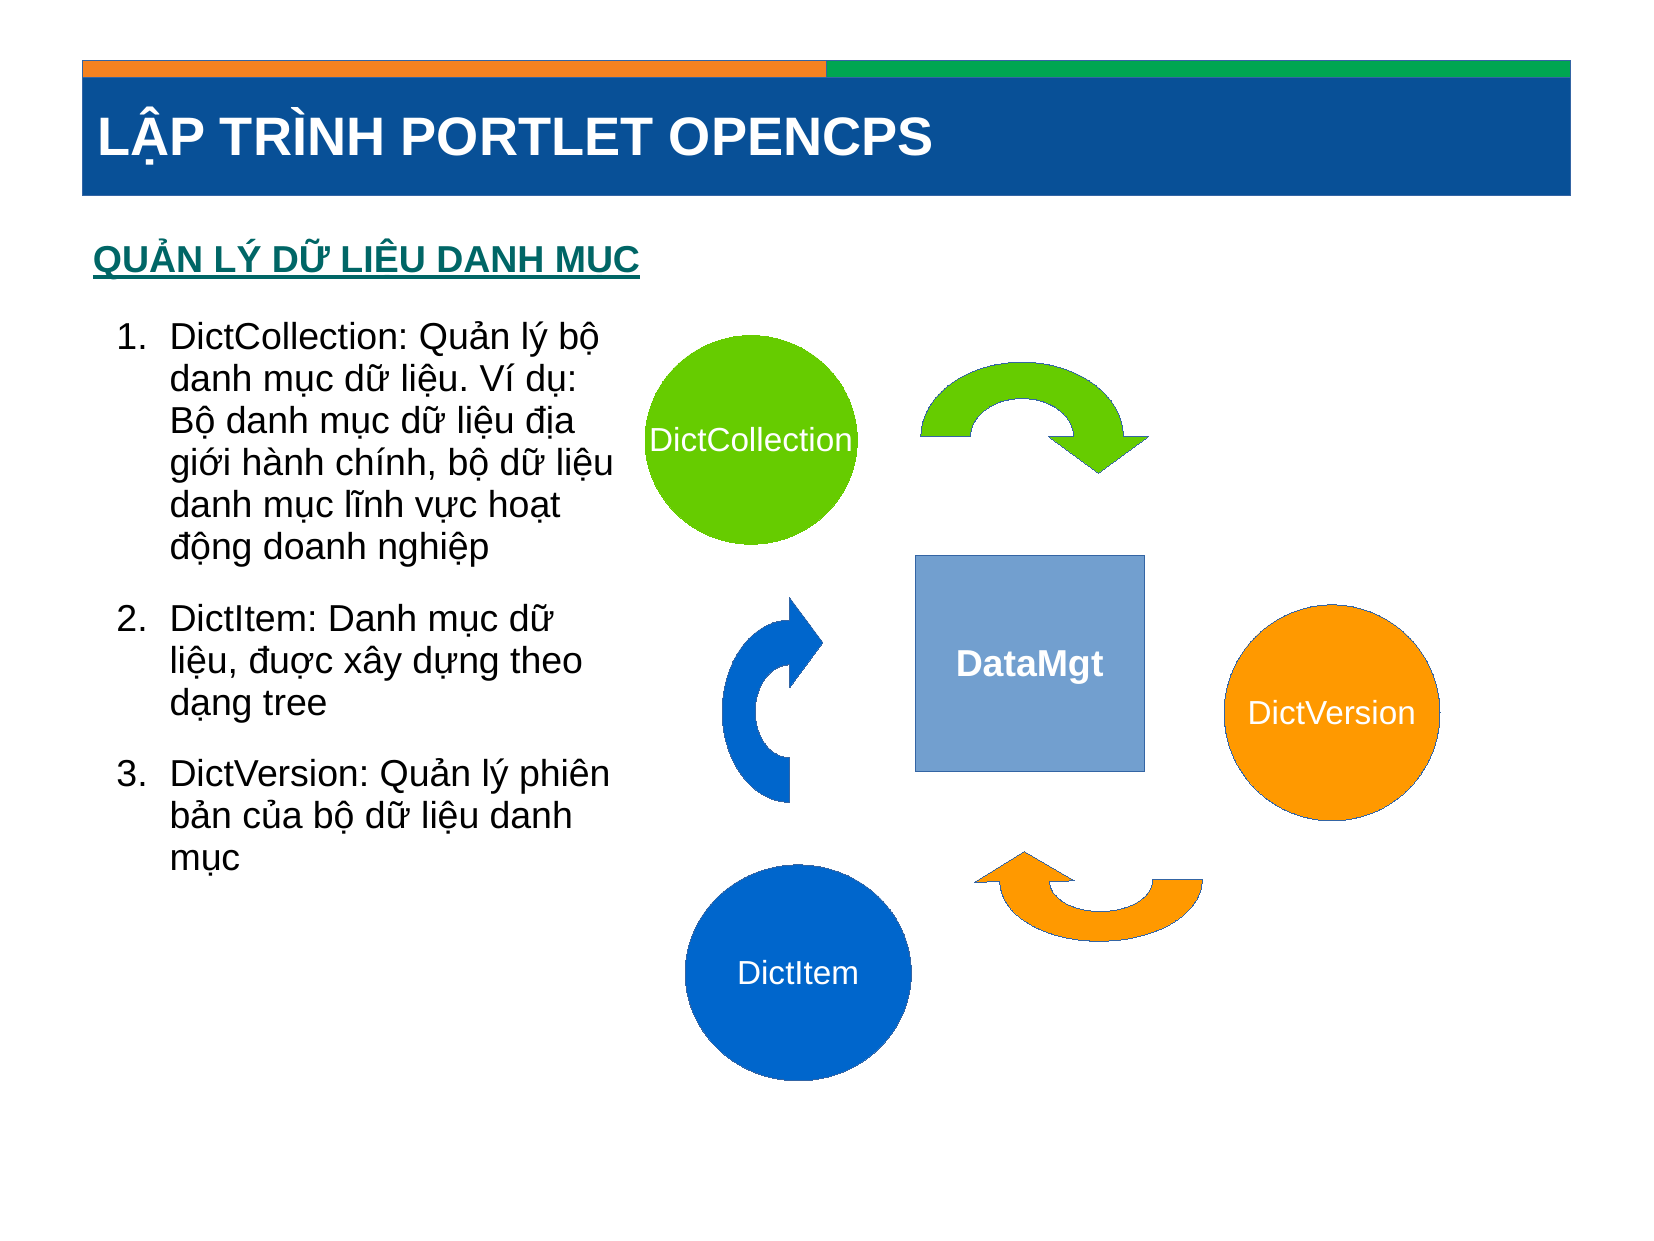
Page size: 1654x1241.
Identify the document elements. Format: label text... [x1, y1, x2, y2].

text_box DictCollection [645, 335, 858, 545]
text_box LẬP TRÌNH PORTLET OPENCPS [82, 78, 1571, 196]
text_box [722, 597, 823, 803]
text_box [974, 851, 1203, 942]
text_box QUẢN LÝ DỮ LIỆU DANH MỤC [78, 230, 1576, 297]
text_box DataMgt [915, 555, 1145, 772]
text_box [82, 60, 1571, 78]
text_box DictItem [685, 864, 912, 1081]
list DictCollection: Quản lý bộ danh mục dữ liệu. Ví dụ: Bộ danh mục dữ liệu địa giới hành chính, bộ dữ liệu danh mục lĩnh vực hoạt động doanh nghiệp DictItem: Danh mục dữ liệu, đuợc xây dựng theo dạng tree DictVersion: Quản lý phiên bản của bộ dữ liệu danh mục [98, 315, 631, 1096]
text_box [920, 362, 1149, 474]
list [82, 315, 1571, 1156]
text_box DictVersion [1224, 604, 1441, 821]
